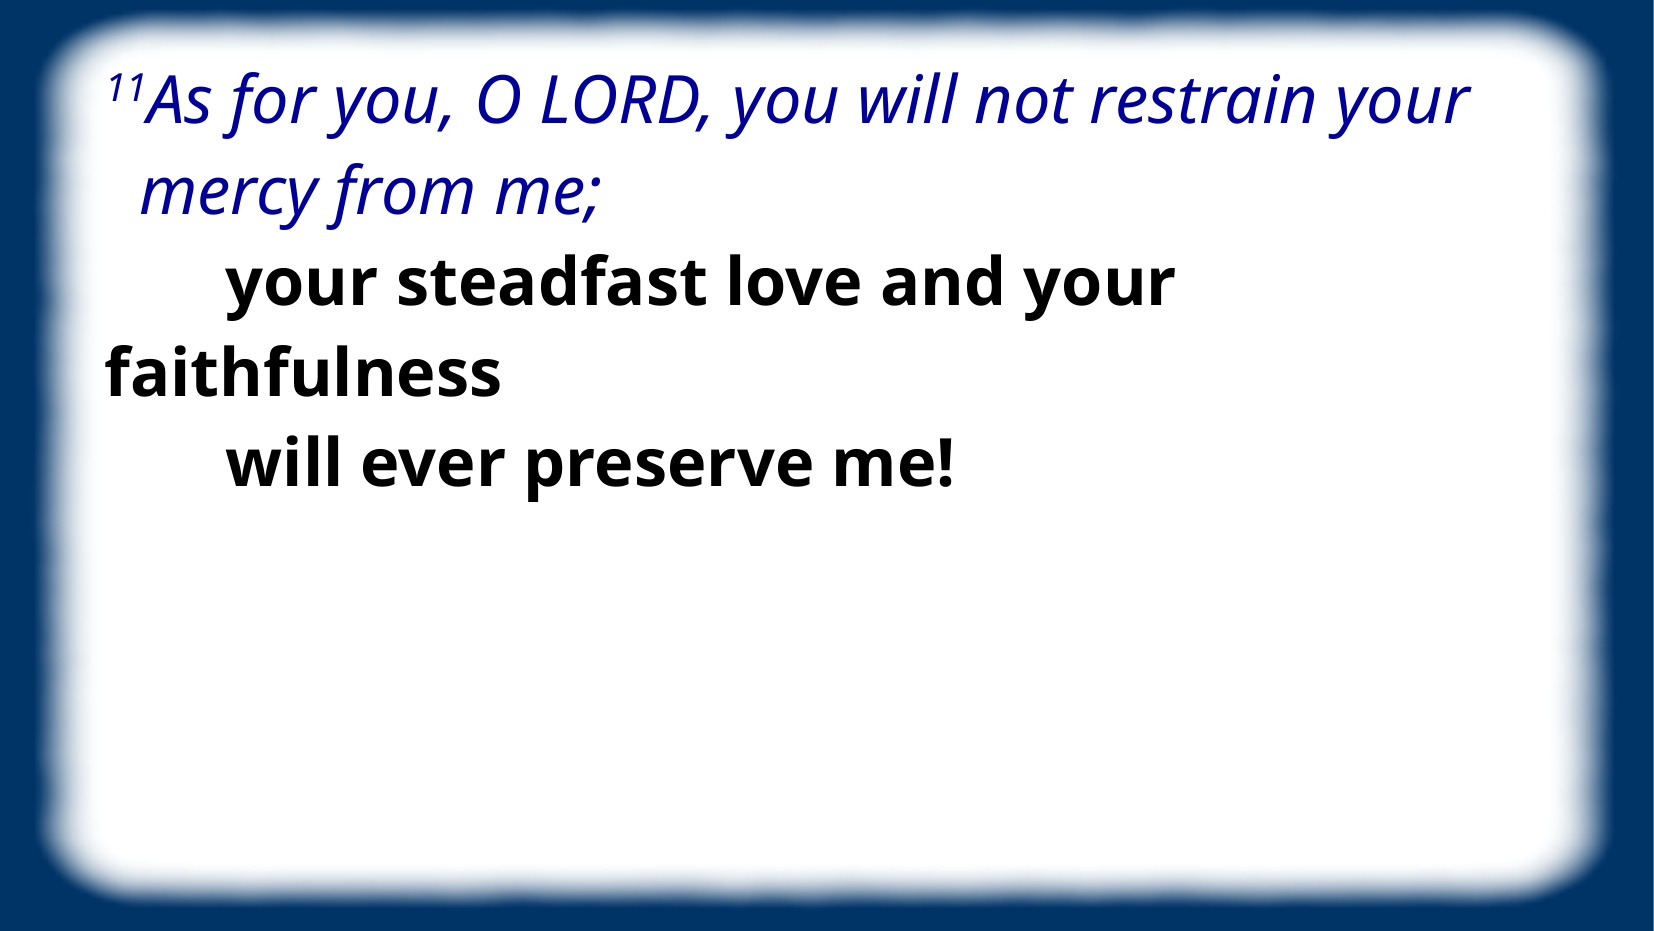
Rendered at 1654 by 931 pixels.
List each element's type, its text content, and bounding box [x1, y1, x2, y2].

text_box 11As for you, O LORD, you will not restrain your mercy from me; your steadfast love and your faithfulness will ever preserve me! [90, 45, 1561, 415]
picture [0, 0, 1654, 931]
